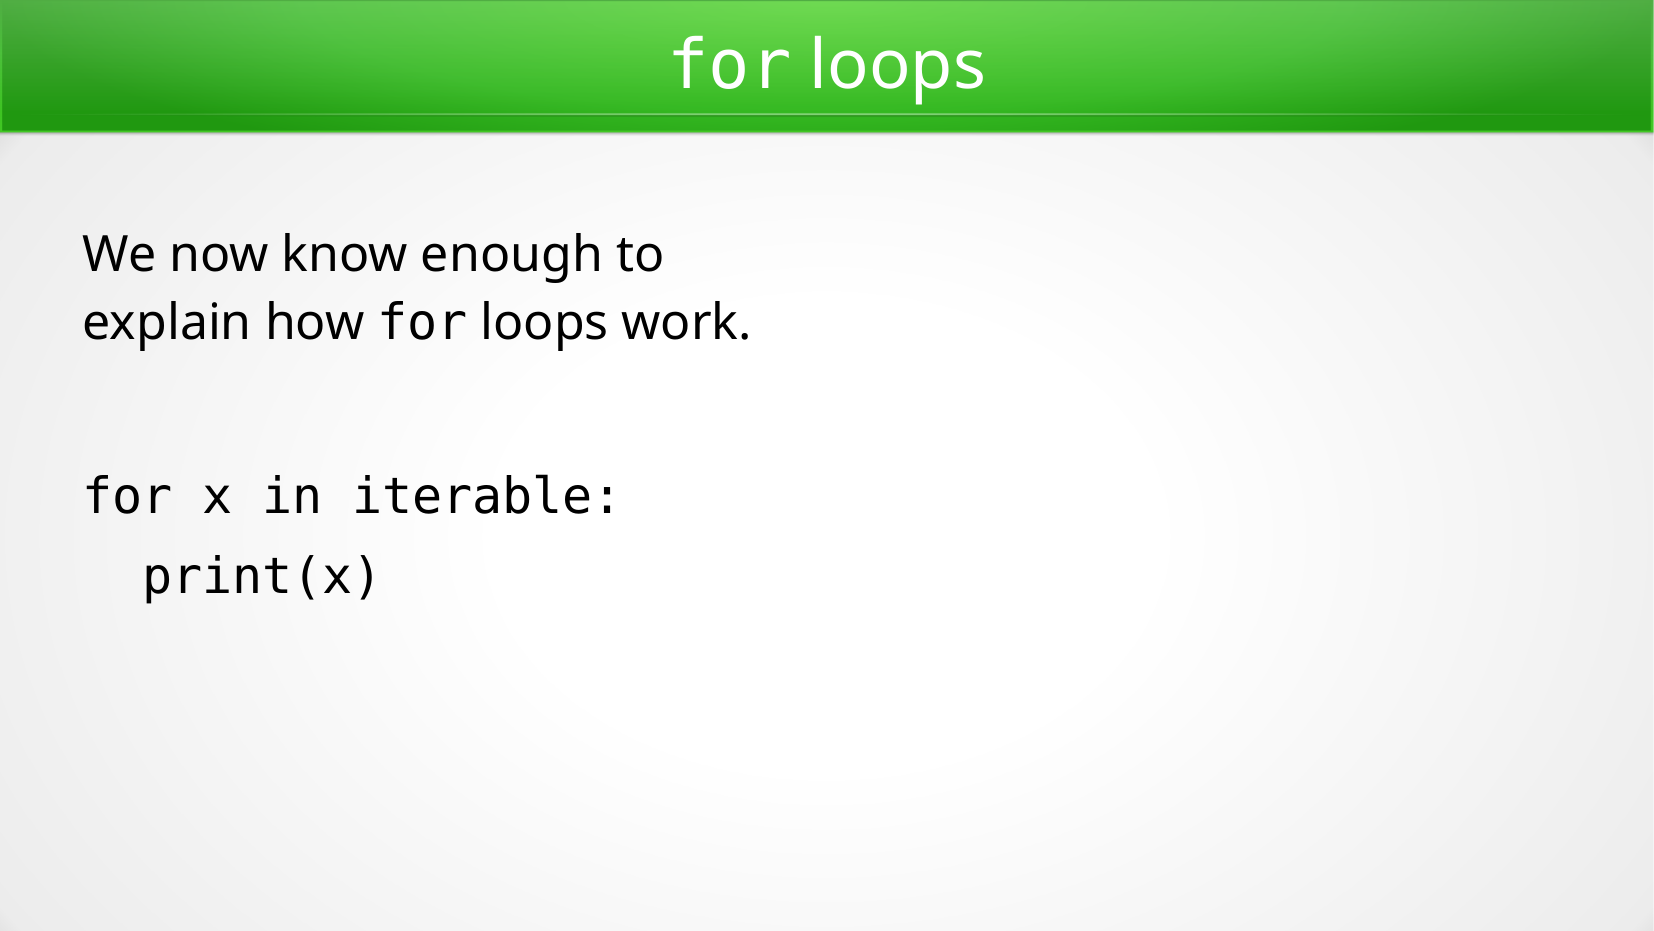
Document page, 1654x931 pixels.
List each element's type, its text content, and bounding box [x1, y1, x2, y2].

picture [0, 0, 1654, 931]
list We now know enough to explain how for loops work. for x in iterable: print(x) [82, 217, 809, 758]
title for loops [82, 8, 1571, 116]
